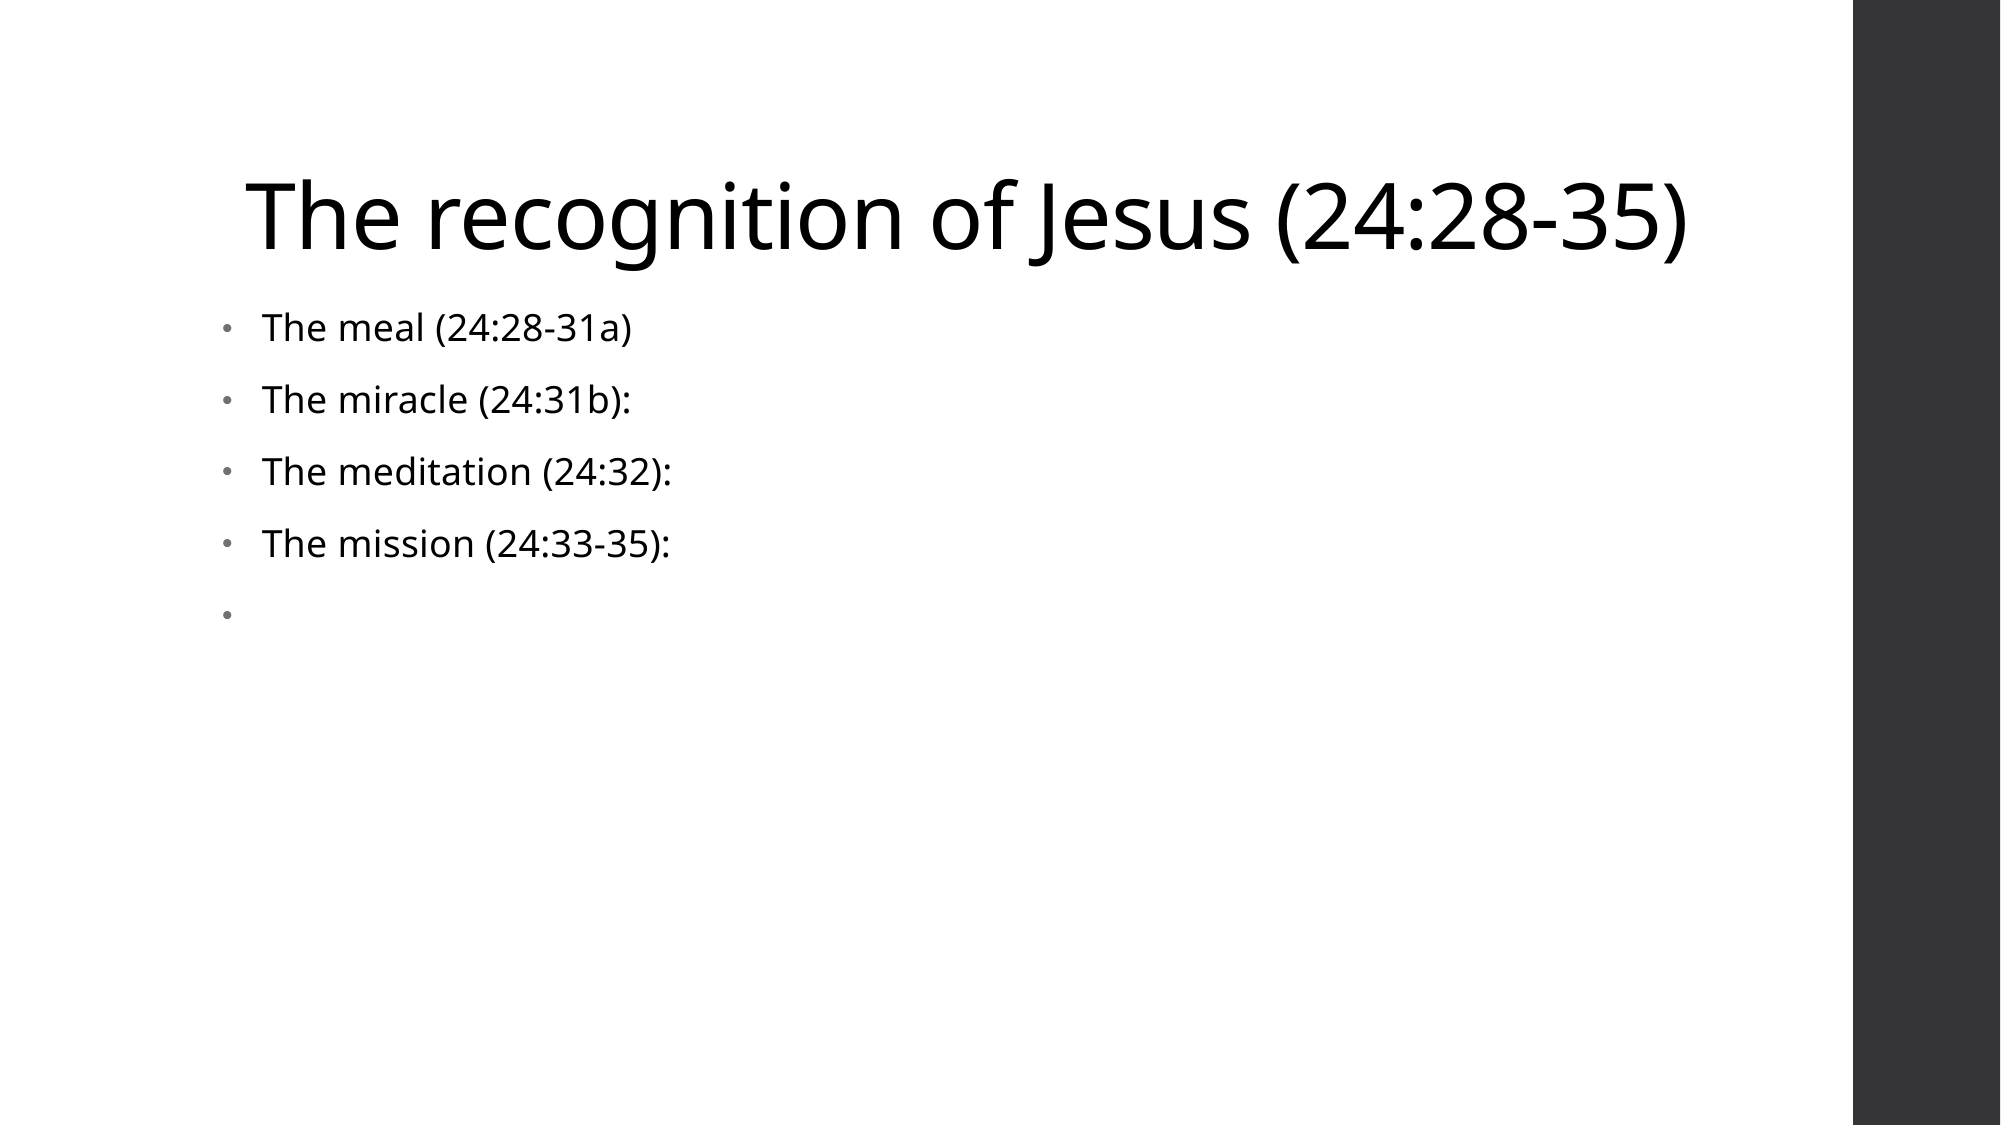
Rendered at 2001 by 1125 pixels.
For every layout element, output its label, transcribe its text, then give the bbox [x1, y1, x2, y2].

title The recognition of Jesus (24:28-35) [206, 60, 1797, 278]
list The meal (24:28-31a) The miracle (24:31b): The meditation (24:32): The mission (24:33-35): [206, 299, 1617, 1014]
